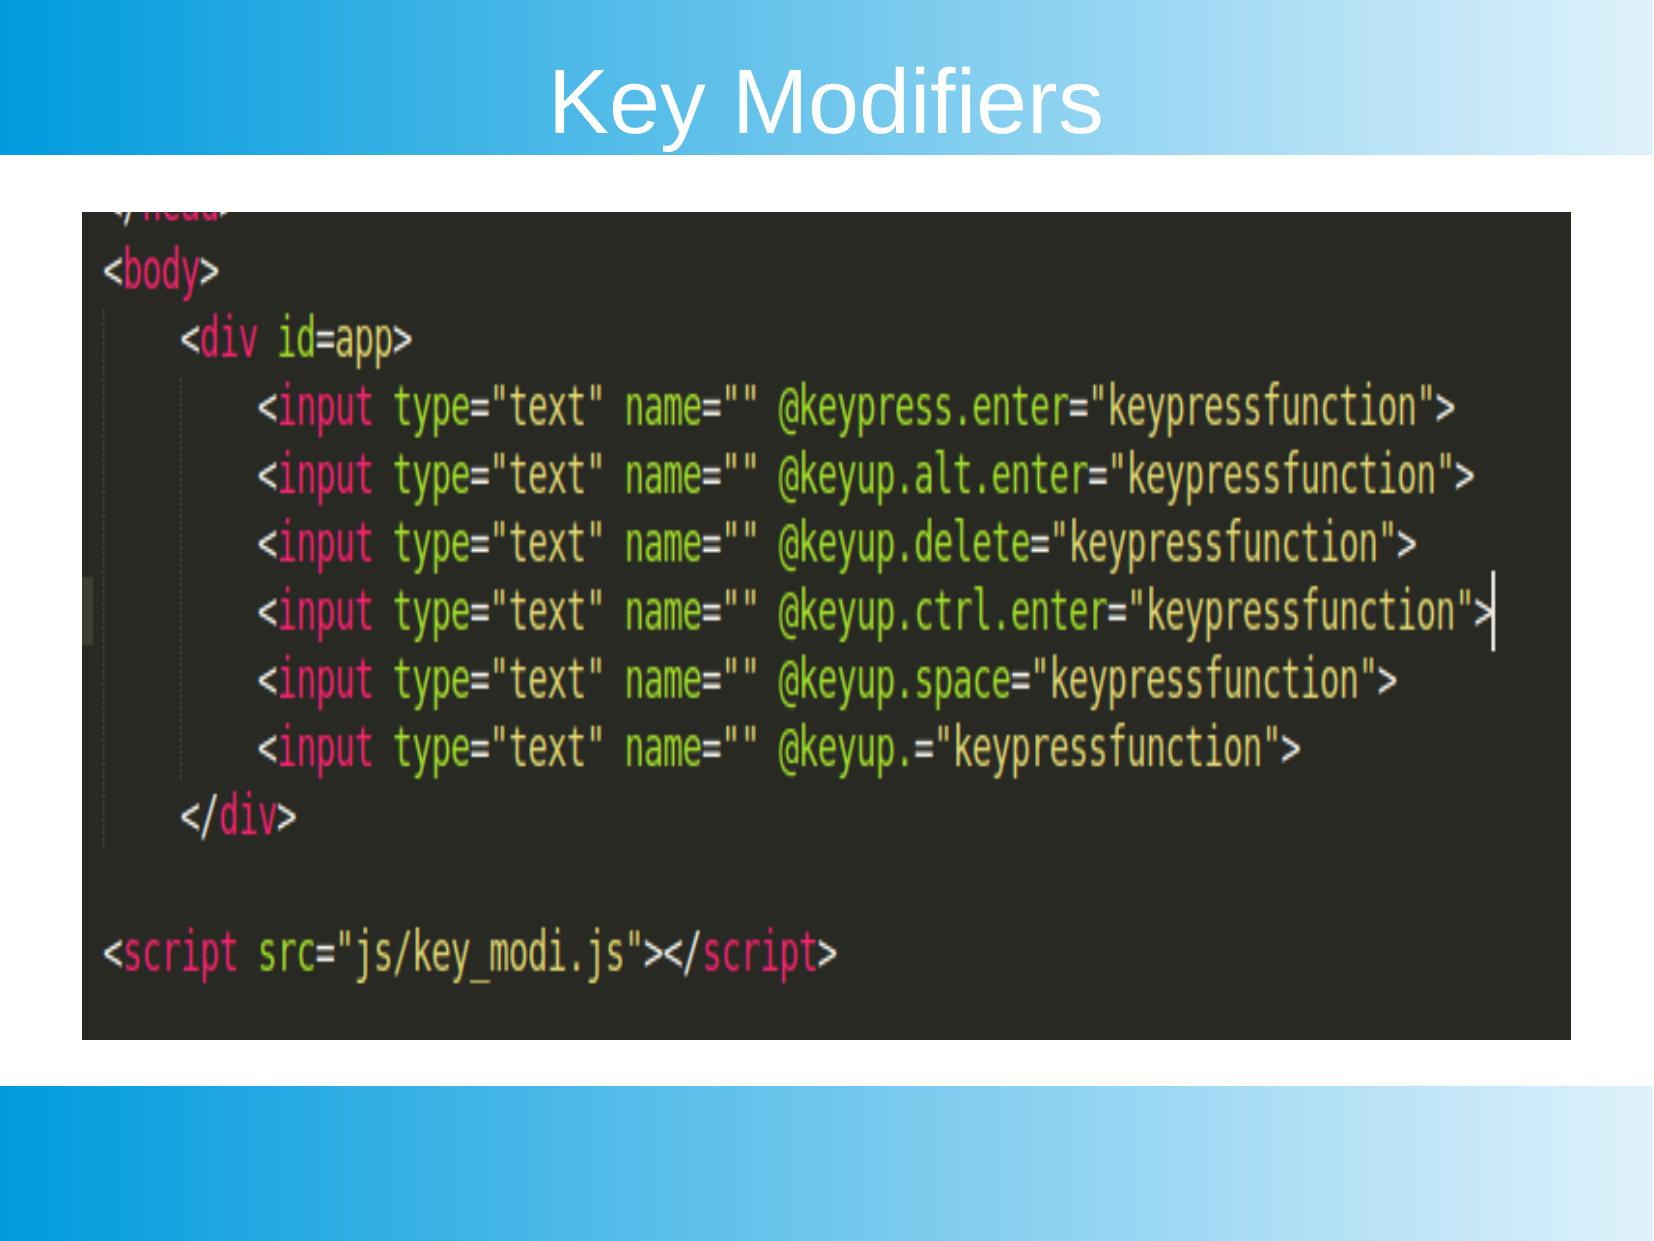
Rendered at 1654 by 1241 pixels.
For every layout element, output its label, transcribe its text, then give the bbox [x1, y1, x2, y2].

picture [82, 212, 1571, 1040]
title Key Modifiers [82, 49, 1571, 155]
